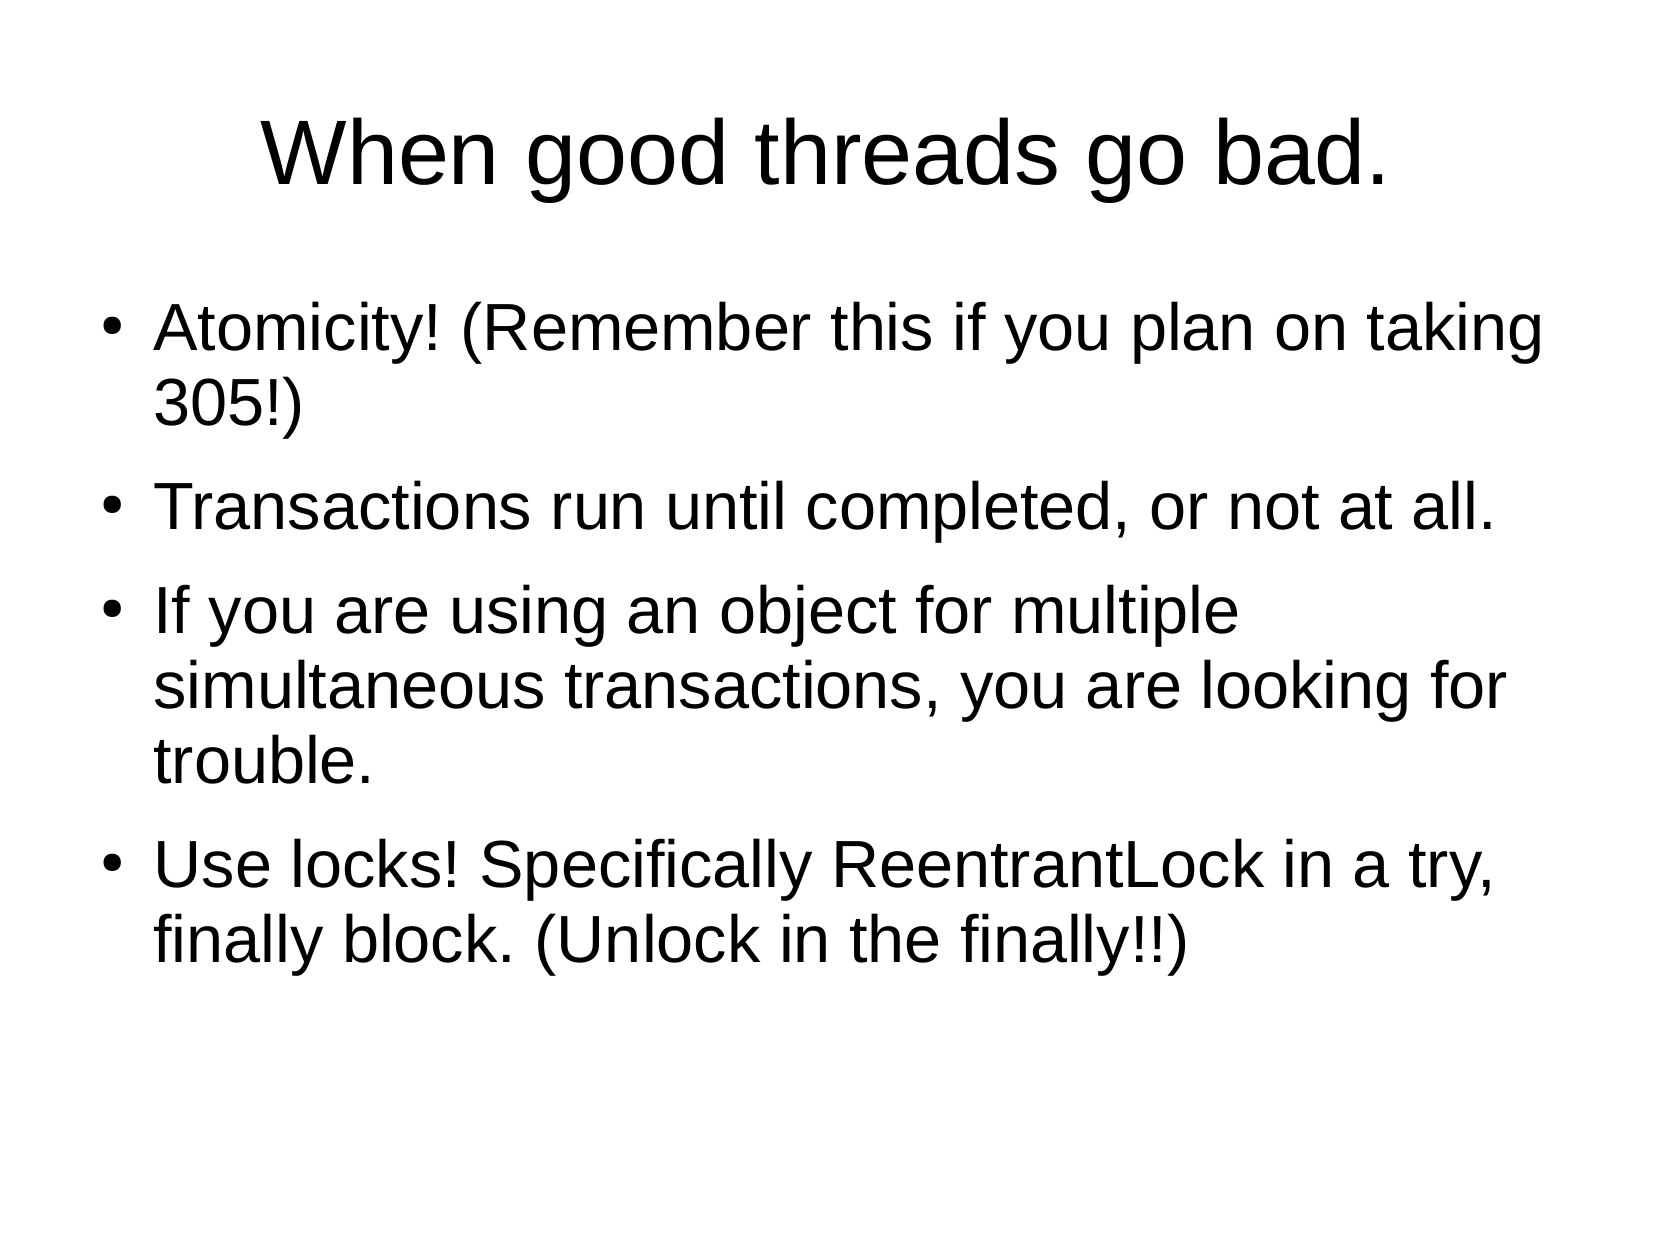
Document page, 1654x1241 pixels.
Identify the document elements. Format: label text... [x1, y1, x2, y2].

list Atomicity! (Remember this if you plan on taking 305!) Transactions run until completed, or not at all. If you are using an object for multiple simultaneous transactions, you are looking for trouble. Use locks! Specifically ReentrantLock in a try, finally block. (Unlock in the finally!!) [82, 290, 1571, 1010]
title When good threads go bad. [82, 49, 1571, 257]
